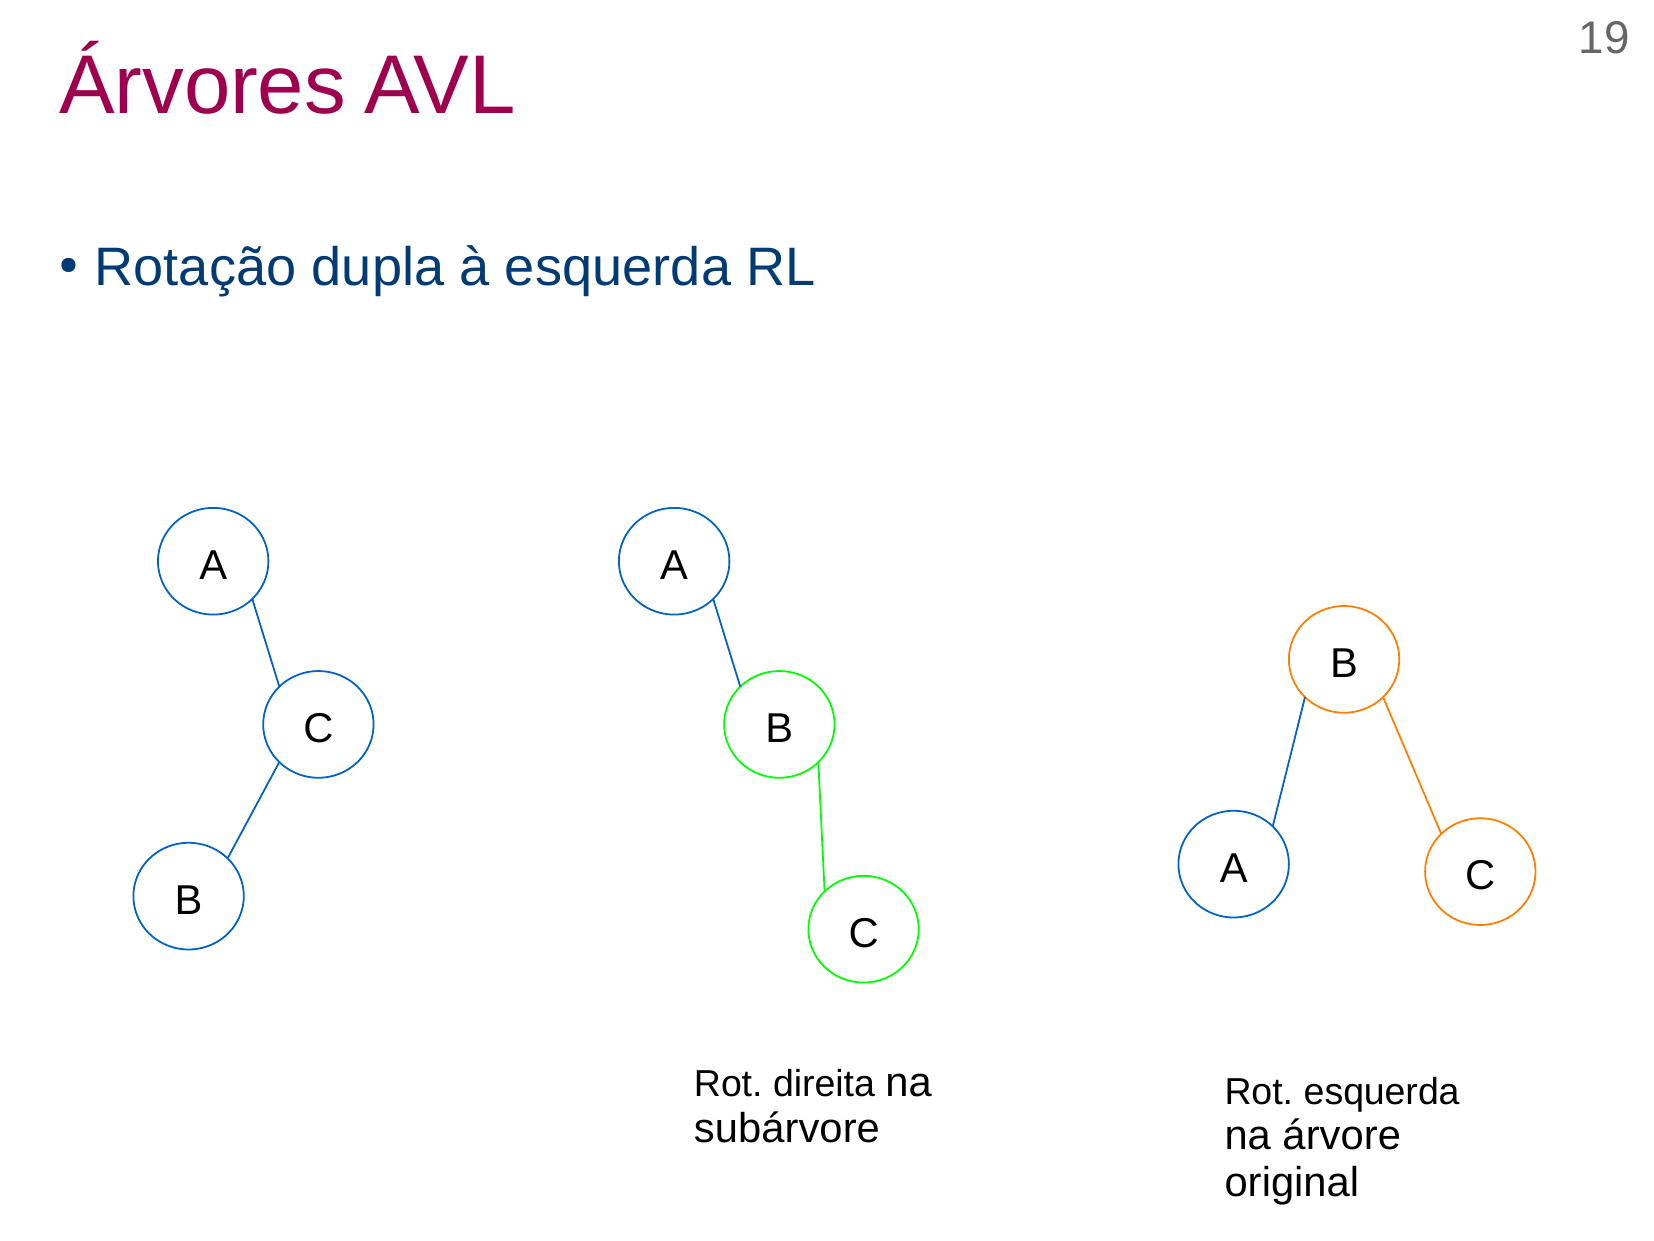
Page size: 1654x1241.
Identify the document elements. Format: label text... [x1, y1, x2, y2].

text_box C [263, 671, 374, 778]
text_box B [133, 842, 244, 950]
text_box A [157, 507, 269, 615]
text_box Rot. esquerda na árvore original [1209, 1062, 1524, 1213]
text_box C [1425, 818, 1536, 925]
list Rotação dupla à esquerda RL [59, 236, 1595, 1211]
text_box B [724, 671, 835, 778]
text_box Rot. direita na subárvore [679, 1051, 1093, 1159]
title Árvores AVL [59, 29, 1595, 148]
text_box B [1288, 606, 1400, 713]
text_box C [808, 875, 919, 983]
text_box A [618, 507, 730, 615]
text_box A [1178, 810, 1289, 918]
